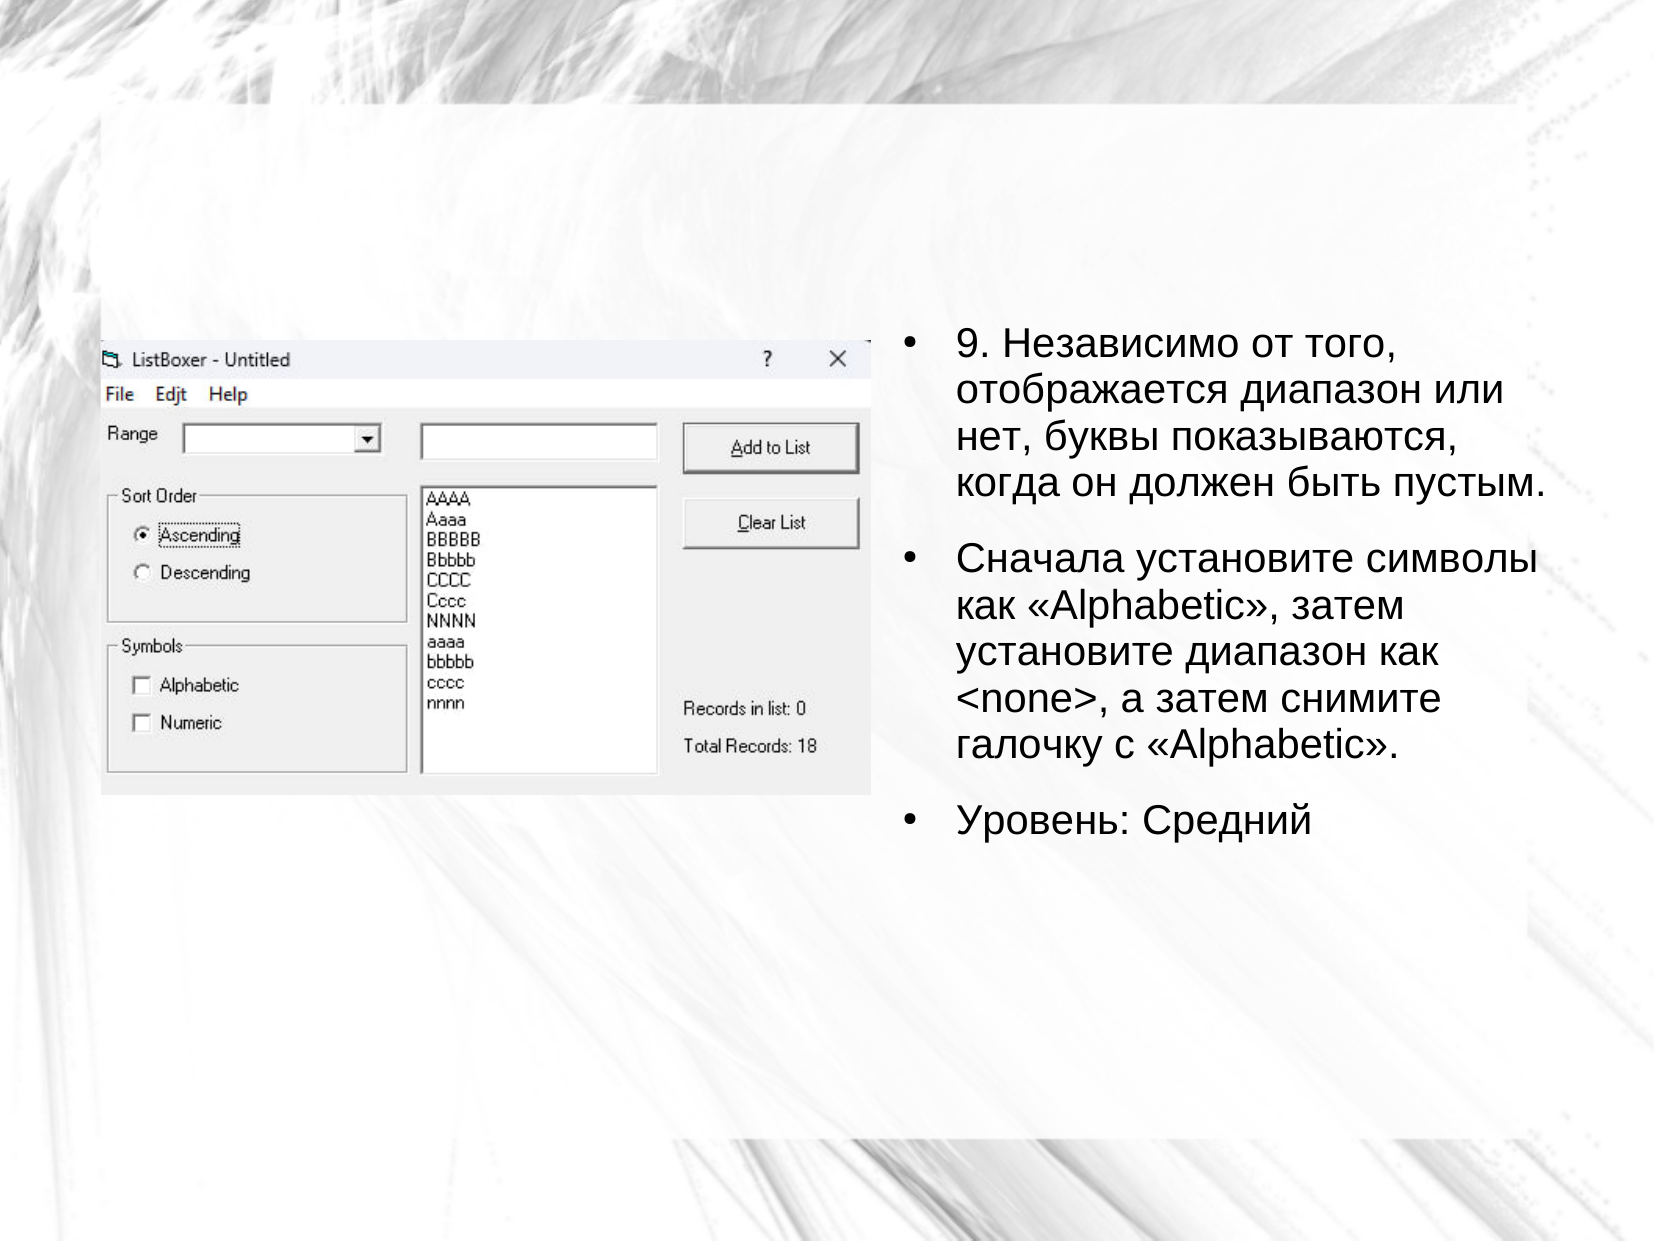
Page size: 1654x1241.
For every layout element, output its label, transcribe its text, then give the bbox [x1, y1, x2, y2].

list 9. Независимо от того, отображается диапазон или нет, буквы показываются, когда он должен быть пустым. Сначала установите символы как «Alphabetic», затем установите диапазон как <none>, а затем снимите галочку с «Alphabetic». Уровень: Средний [885, 319, 1571, 1024]
picture [0, 0, 1654, 1241]
